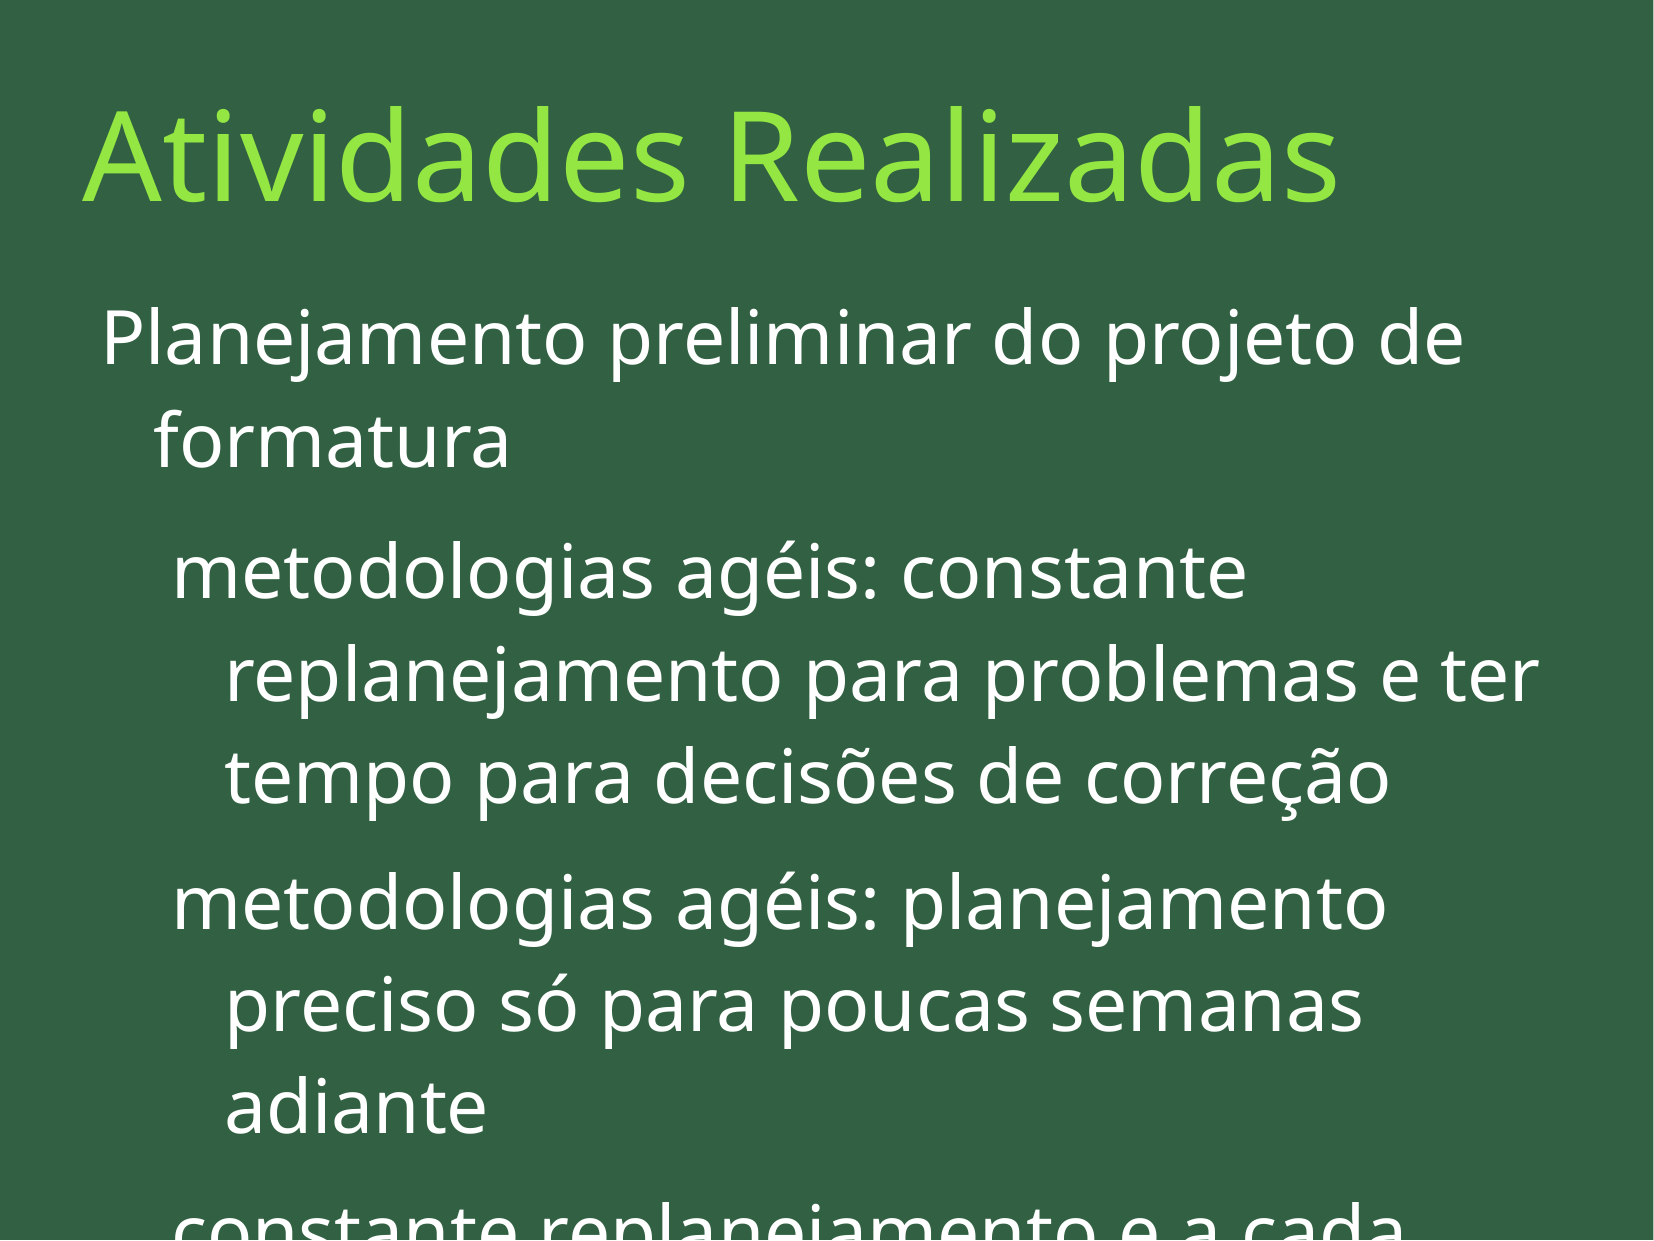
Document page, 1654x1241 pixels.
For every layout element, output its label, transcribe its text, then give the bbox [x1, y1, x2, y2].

list Planejamento preliminar do projeto de formatura metodologias agéis: constante replanejamento para problemas e ter tempo para decisões de correção metodologias agéis: planejamento preciso só para poucas semanas adiante constante replanejamento e a cada novo replanejamento as atividades das semanas seguintes são melhores especificadas [82, 284, 1571, 1232]
title Atividades Realizadas [82, 49, 1571, 257]
